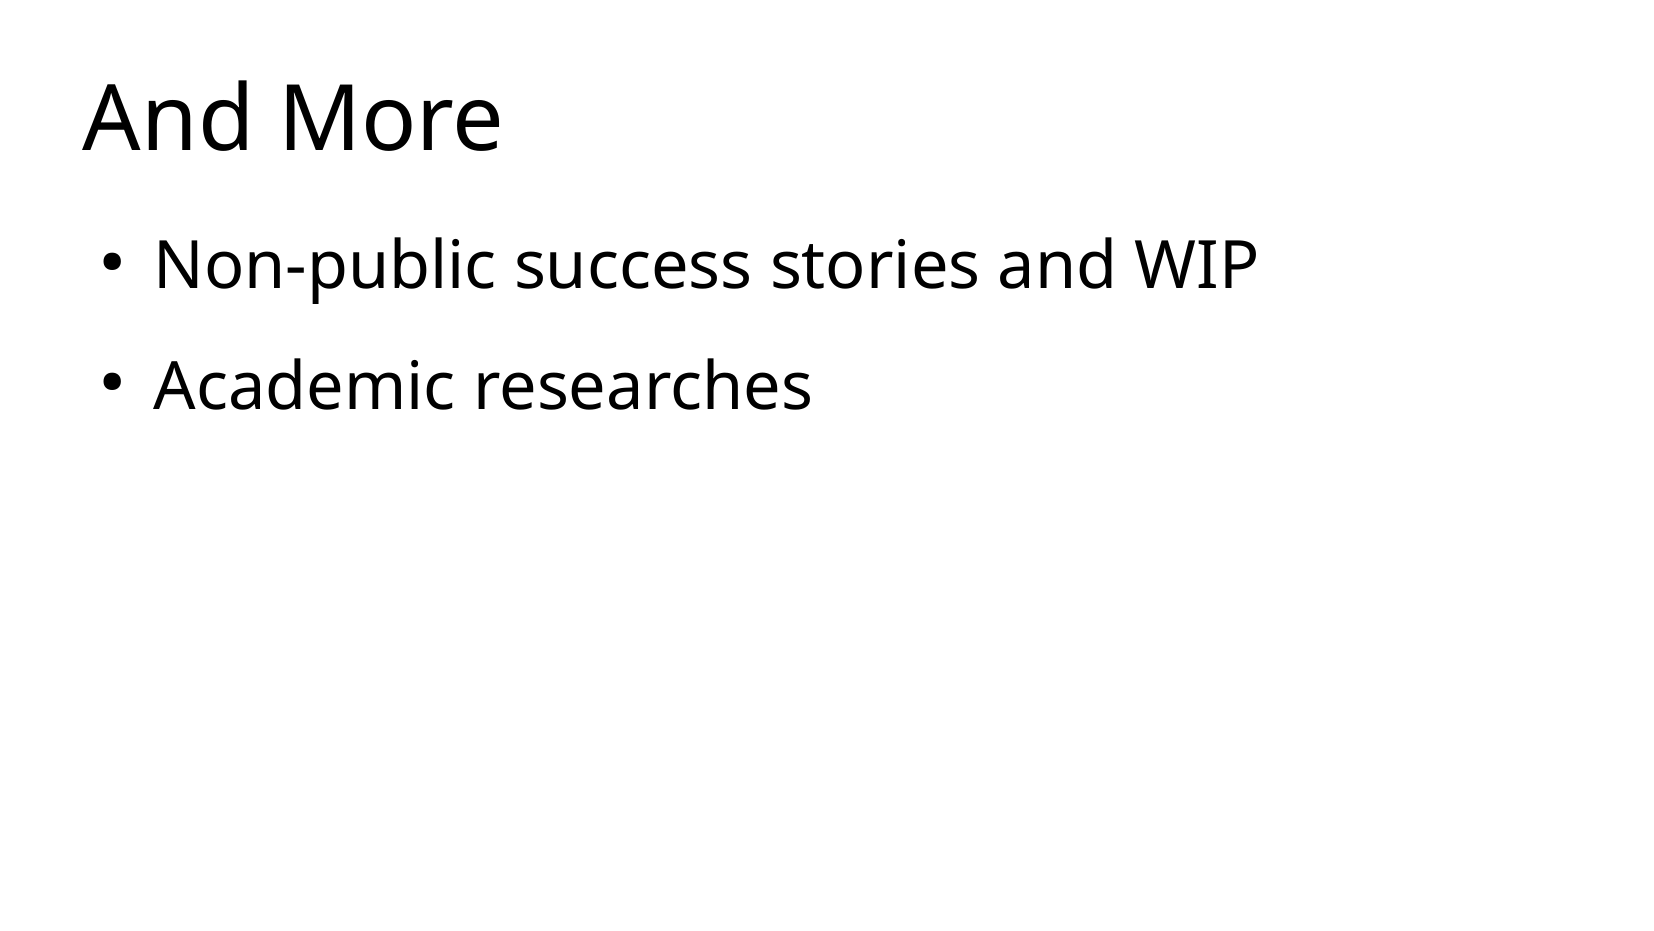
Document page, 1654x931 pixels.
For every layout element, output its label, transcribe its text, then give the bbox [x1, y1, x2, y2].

list Non-public success stories and WIP Academic researches [82, 217, 1571, 758]
title And More [82, 37, 1571, 193]
